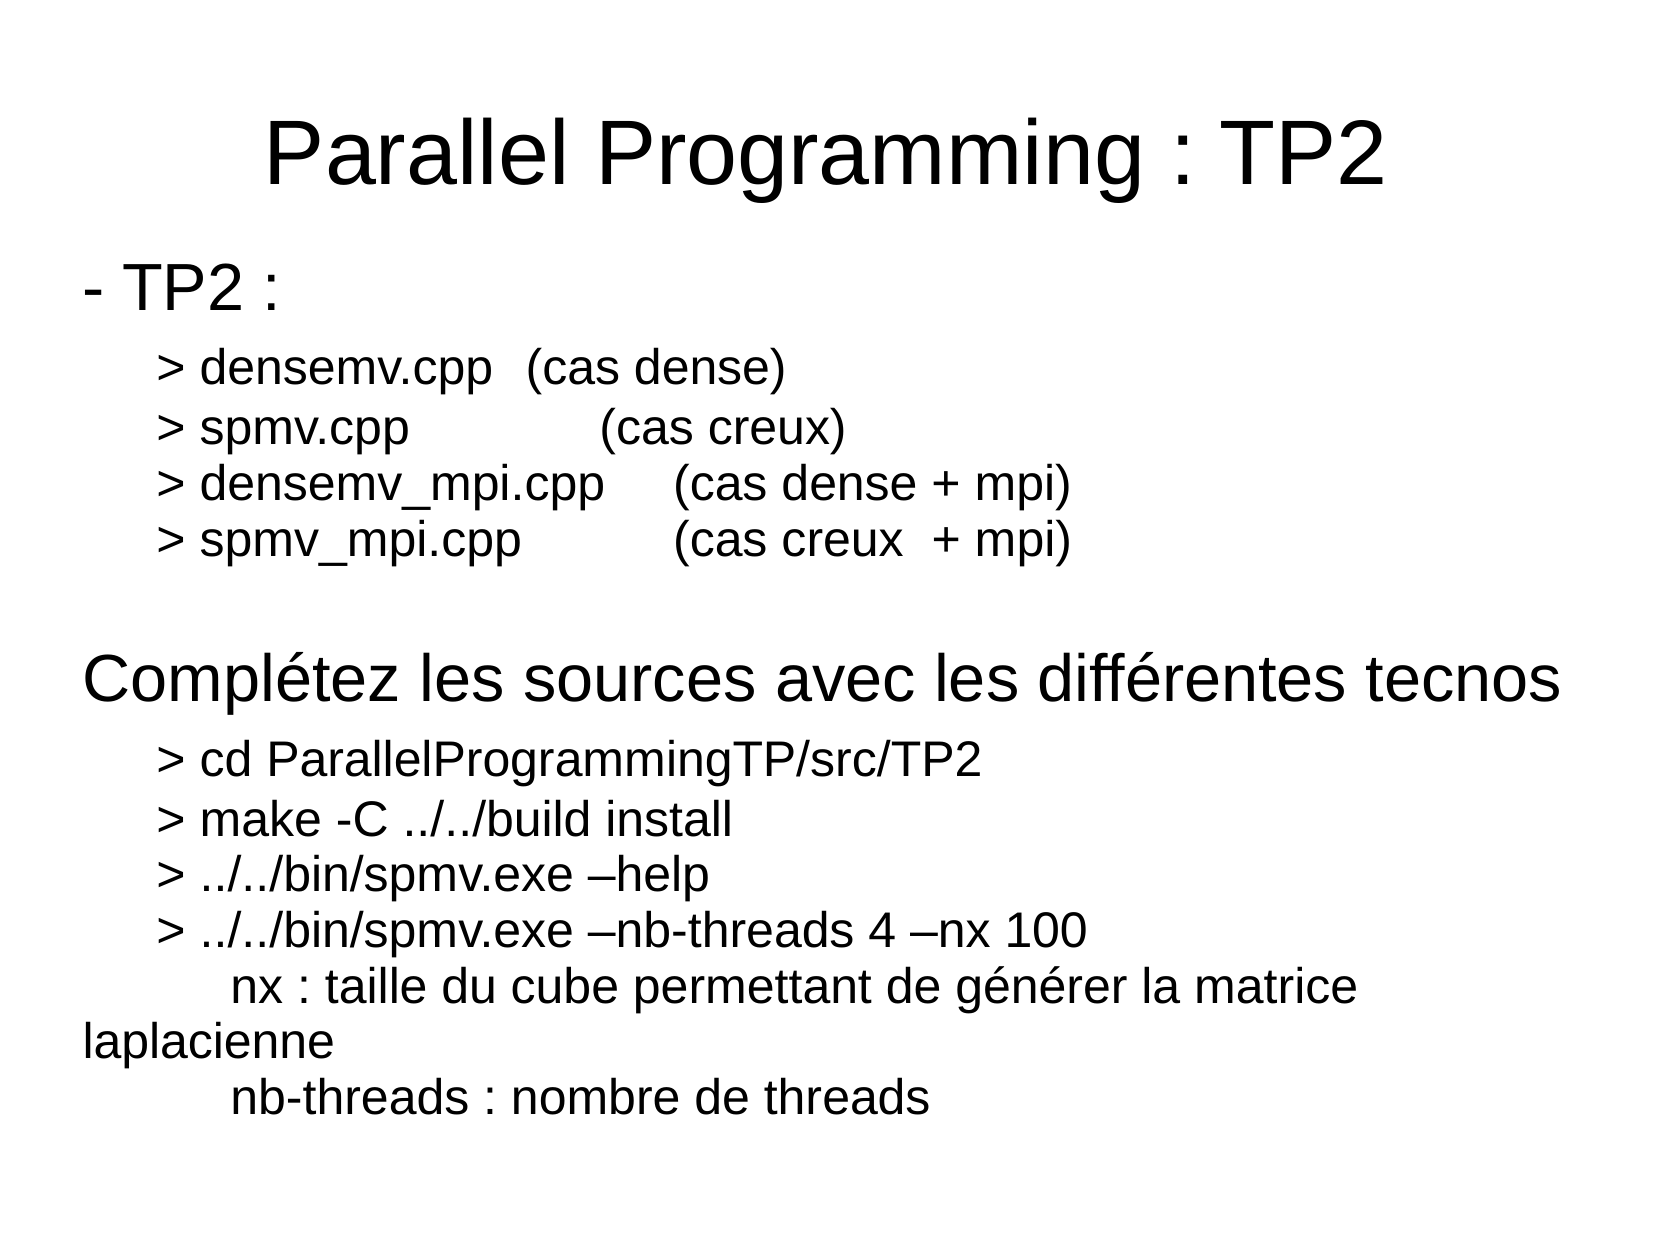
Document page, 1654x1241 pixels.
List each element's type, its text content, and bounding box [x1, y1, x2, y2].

subtitle - TP2 : > densemv.cpp (cas dense) > spmv.cpp (cas creux) > densemv_mpi.cpp (cas dense + mpi) > spmv_mpi.cpp (cas creux + mpi) Complétez les sources avec les différentes tecnos > cd ParallelProgrammingTP/src/TP2 > make -C ../../build install > ../../bin/spmv.exe –help > ../../bin/spmv.exe –nb-threads 4 –nx 100 nx : taille du cube permettant de générer la matrice laplacienne nb-threads : nombre de threads [82, 176, 1571, 1124]
title Parallel Programming : TP2 [82, 49, 1571, 176]
